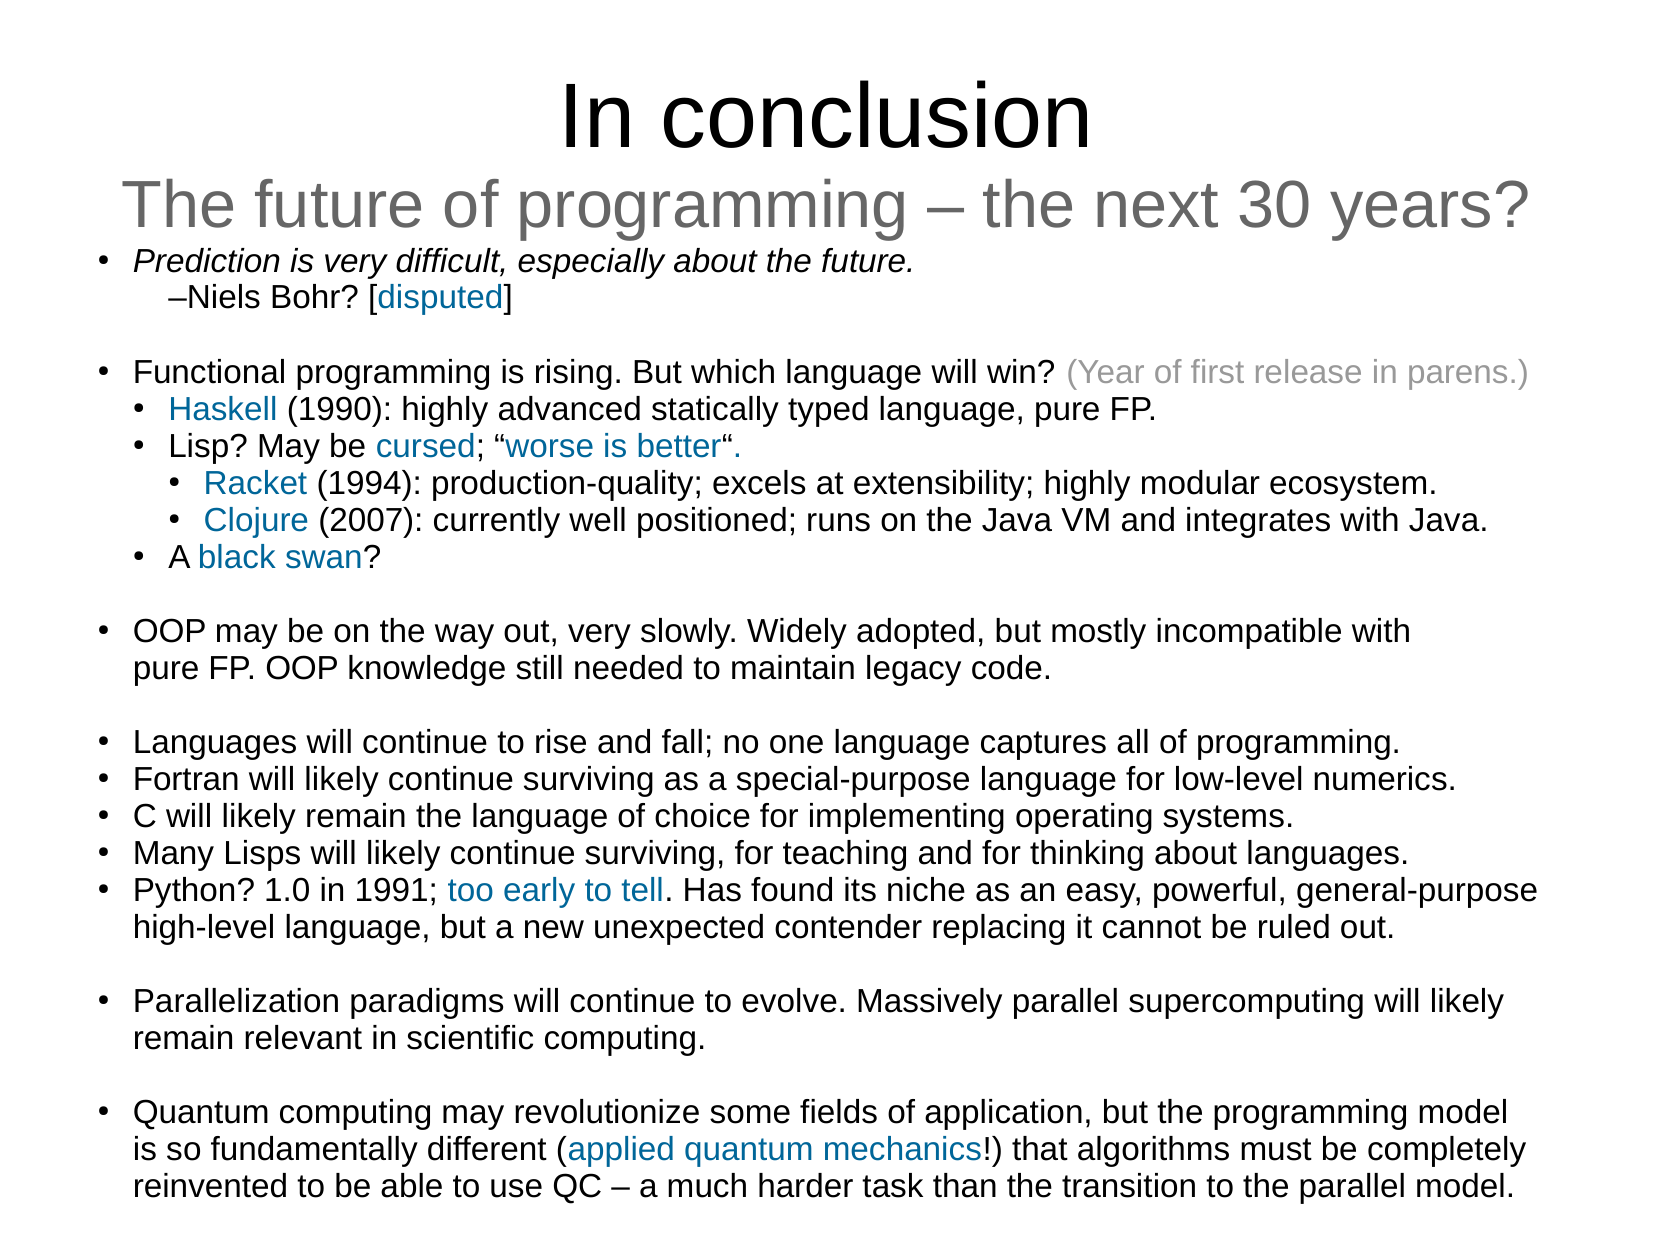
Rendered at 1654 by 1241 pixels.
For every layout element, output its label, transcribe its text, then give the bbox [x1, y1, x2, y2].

title In conclusion The future of programming – the next 30 years? [82, 49, 1571, 257]
text_box Prediction is very difficult, especially about the future. –Niels Bohr? [disputed] Functional programming is rising. But which language will win? (Year of first release in parens.) Haskell (1990): highly advanced statically typed language, pure FP. Lisp? May be cursed; “worse is better“. Racket (1994): production-quality; excels at extensibility; highly modular ecosystem. Clojure (2007): currently well positioned; runs on the Java VM and integrates with Java. A black swan? OOP may be on the way out, very slowly. Widely adopted, but mostly incompatible with pure FP. OOP knowledge still needed to maintain legacy code. Languages will continue to rise and fall; no one language captures all of programming. Fortran will likely continue surviving as a special-purpose language for low-level numerics. C will likely remain the language of choice for implementing operating systems. Many Lisps will likely continue surviving, for teaching and for thinking about languages. Python? 1.0 in 1991; too early to tell. Has found its niche as an easy, powerful, general-purpose high-level language, but a new unexpected contender replacing it cannot be ruled out. Parallelization paradigms will continue to evolve. Massively parallel supercomputing will likely remain relevant in scientific computing. Quantum computing may revolutionize some fields of application, but the programming model is so fundamentally different (applied quantum mechanics!) that algorithms must be completely reinvented to be able to use QC – a much harder task than the transition to the parallel model. [82, 234, 1561, 1225]
